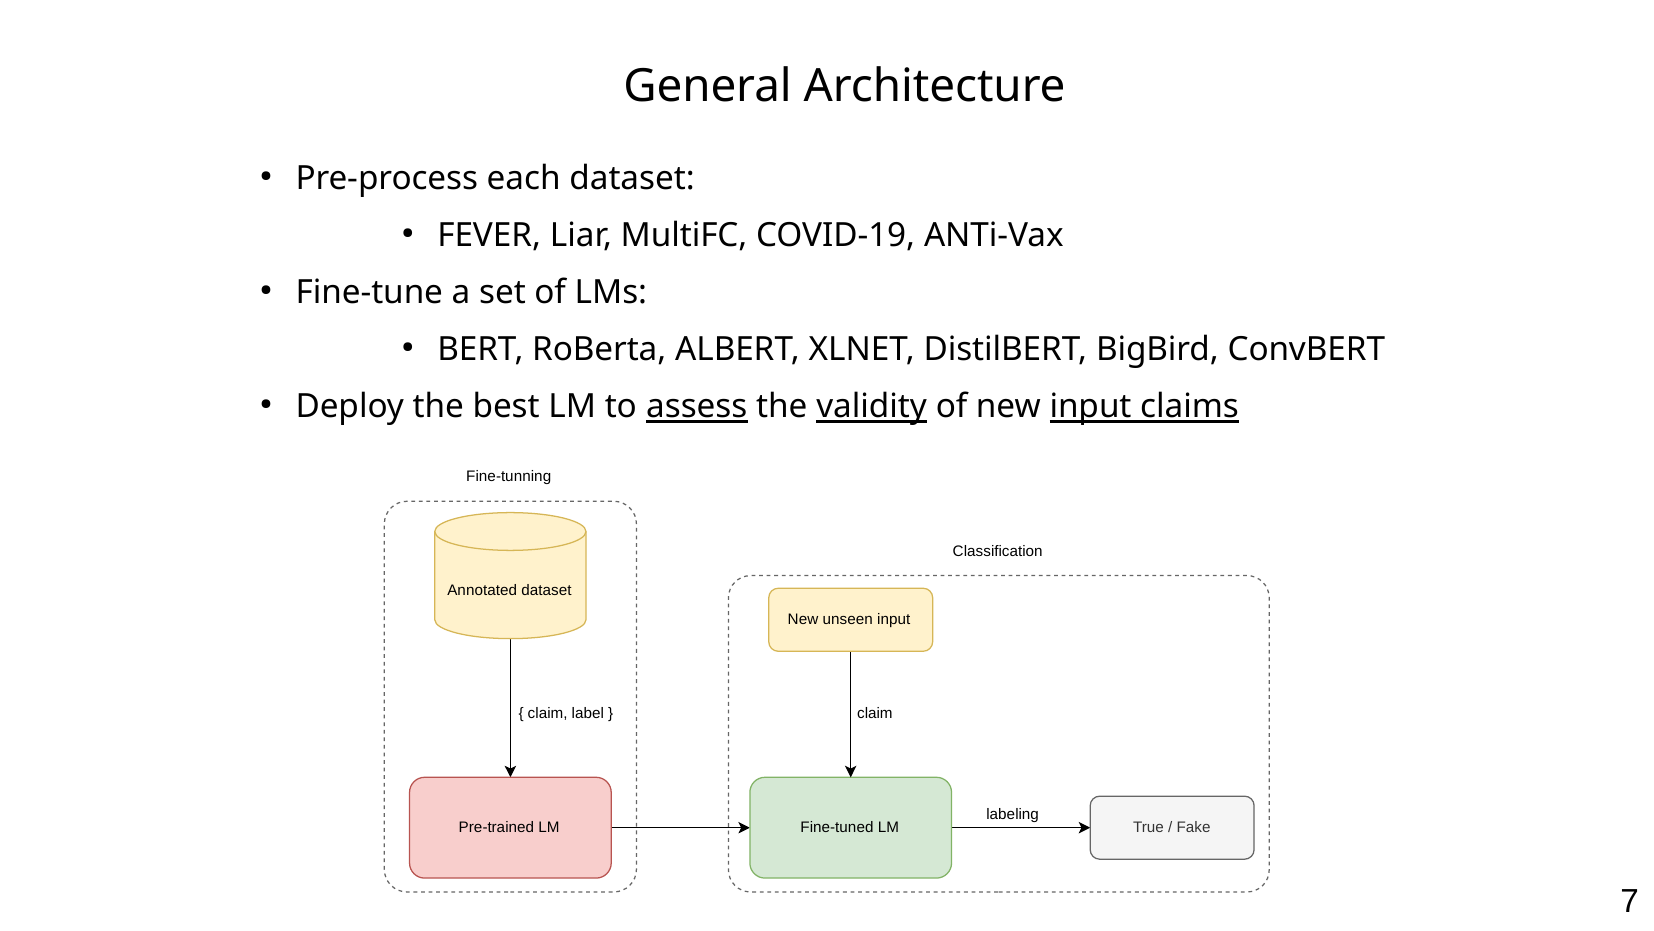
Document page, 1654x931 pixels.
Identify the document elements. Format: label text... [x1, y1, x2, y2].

picture [376, 457, 1277, 900]
text_box Pre-process each dataset: FEVER, Liar, MultiFC, COVID-19, ANTi-Vax Fine-tune a set of LMs: BERT, RoBerta, ALBERT, XLNET, DistilBERT, BigBird, ConvBERT Deploy the best LM to assess the validity of new input claims [245, 146, 1409, 435]
text_box General Architecture [376, 45, 1277, 146]
text_box <number> [1024, 874, 1654, 931]
